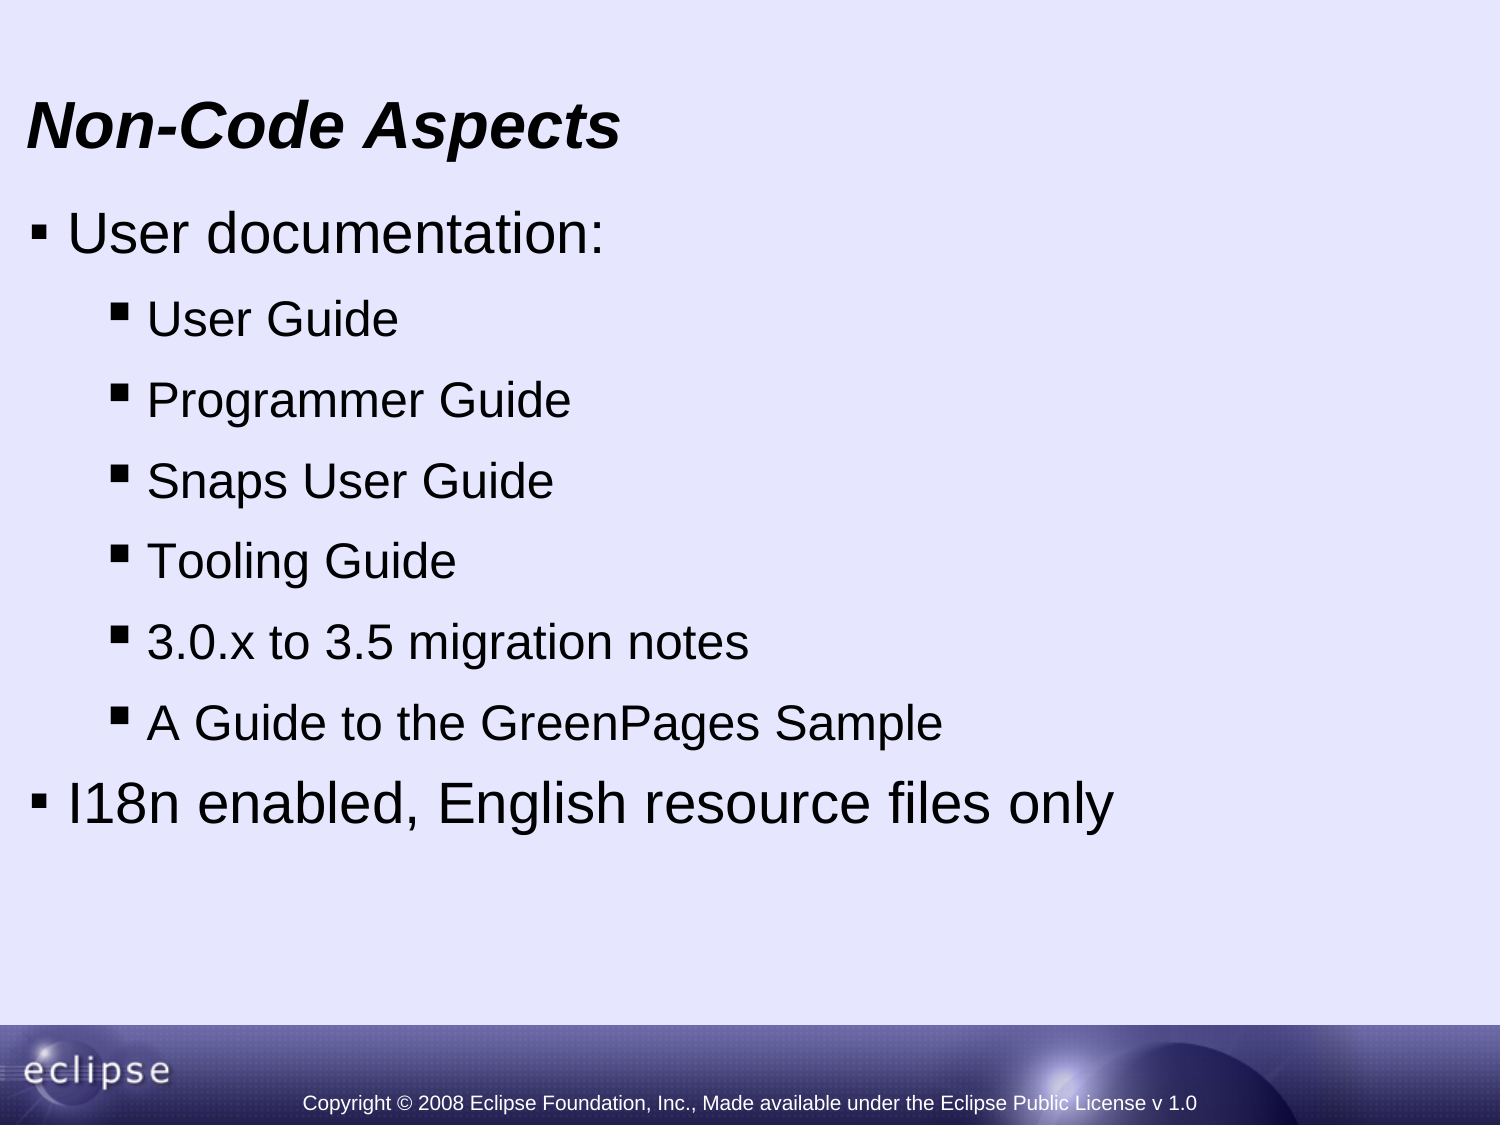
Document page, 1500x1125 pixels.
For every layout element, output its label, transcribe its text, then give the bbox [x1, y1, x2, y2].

picture [0, 1025, 1500, 1125]
title Non-Code Aspects [26, 84, 1474, 172]
list User documentation: User Guide Programmer Guide Snaps User Guide Tooling Guide 3.0.x to 3.5 migration notes A Guide to the GreenPages Sample I18n enabled, English resource files only [29, 200, 1455, 1034]
